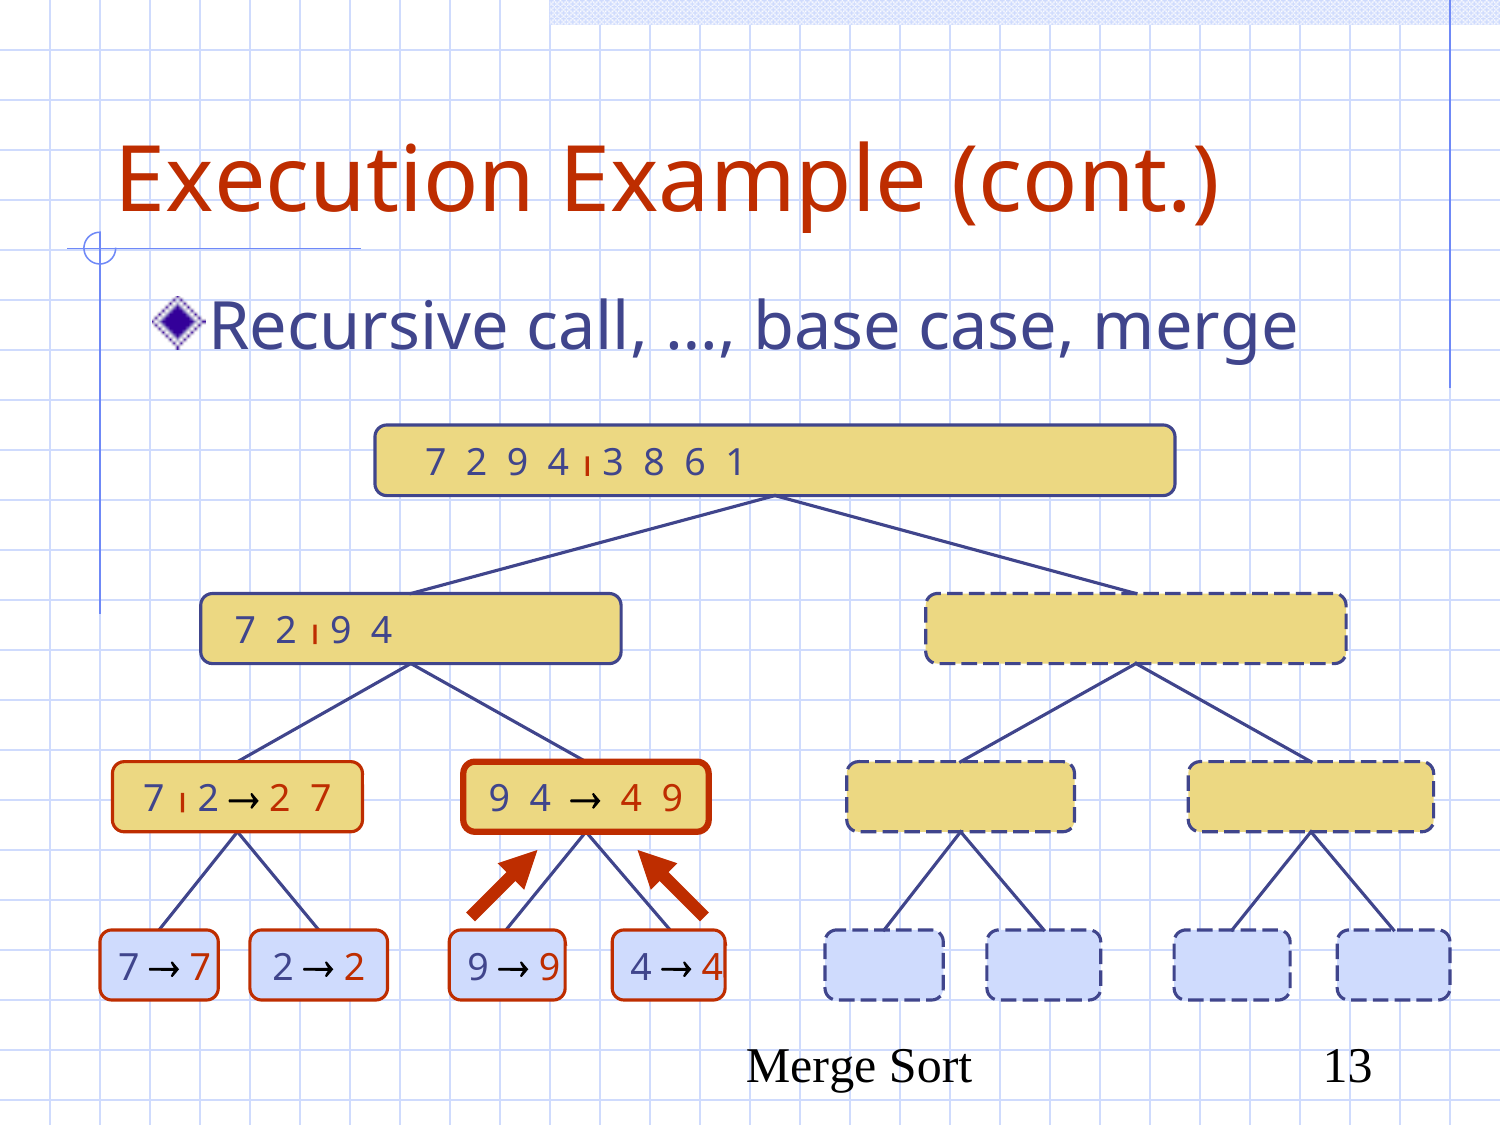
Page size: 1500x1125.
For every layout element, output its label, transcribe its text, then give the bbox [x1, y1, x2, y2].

text_box 6  6 [1174, 929, 1291, 1001]
text_box 6 1  1 6 [1188, 761, 1434, 832]
text_box 1  1 [1337, 929, 1450, 1001]
text_box 7 2  9 4  2 4 7 9 [200, 593, 622, 664]
text_box 7  2  2 7 [112, 761, 363, 832]
text_box 7  7 [99, 929, 219, 1001]
text_box 3  3 [825, 929, 944, 1001]
text_box 3 8  3 8 [846, 761, 1075, 832]
text_box 2  2 [249, 929, 388, 1001]
title Execution Example (cont.) [99, 49, 1375, 238]
picture [1451, 0, 1500, 25]
text_box 3 8 6 1  1 3 8 6 [925, 593, 1347, 664]
text_box 9  9 [449, 929, 566, 1001]
text_box 8  8 [986, 929, 1101, 1001]
text_box 4  4 [612, 929, 726, 1001]
picture [549, 0, 1449, 25]
list Recursive call, …, base case, merge [137, 274, 1413, 388]
text_box 7 2 9 4  3 8 6 1  1 2 3 4 6 7 8 9 [374, 424, 1176, 496]
text_box 9 4  4 9 [463, 761, 709, 832]
